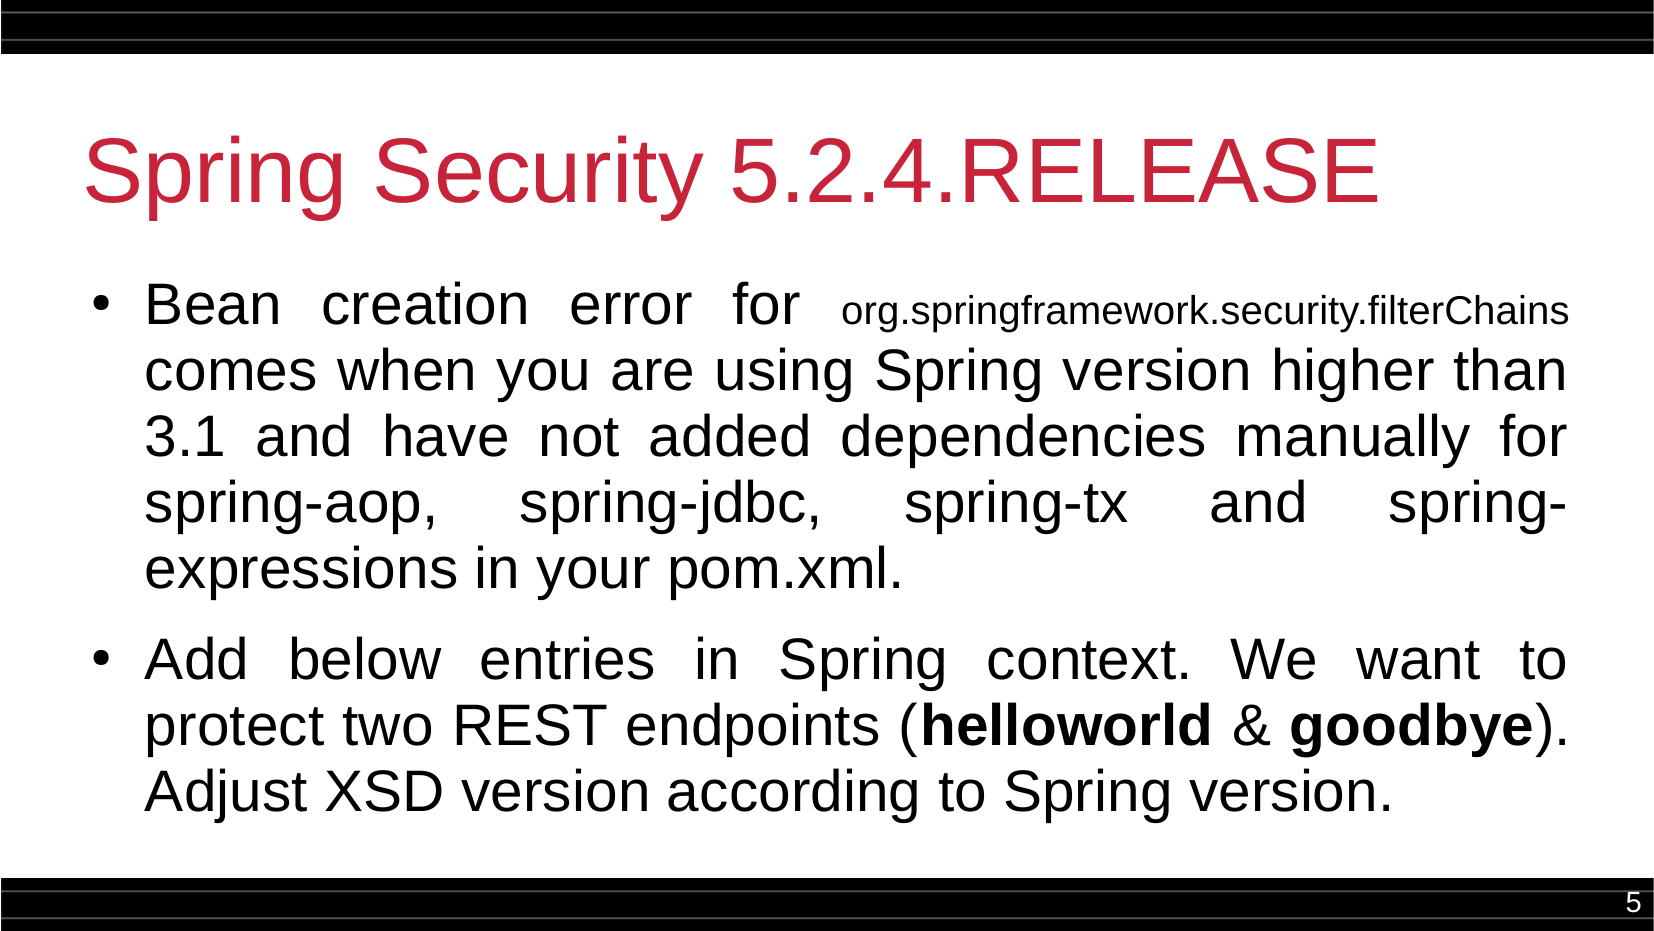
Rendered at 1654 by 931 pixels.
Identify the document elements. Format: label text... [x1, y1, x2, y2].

picture [1, 0, 1654, 54]
title Spring Security 5.2.4.RELEASE [82, 92, 1571, 249]
list Bean creation error for org.springframework.security.filterChains comes when you are using Spring version higher than 3.1 and have not added dependencies manually for spring-aop, spring-jdbc, spring-tx and spring-expressions in your pom.xml. Add below entries in Spring context. We want to protect two REST endpoints (helloworld & goodbye). Adjust XSD version according to Spring version. [82, 271, 1571, 851]
picture [1, 878, 1654, 931]
